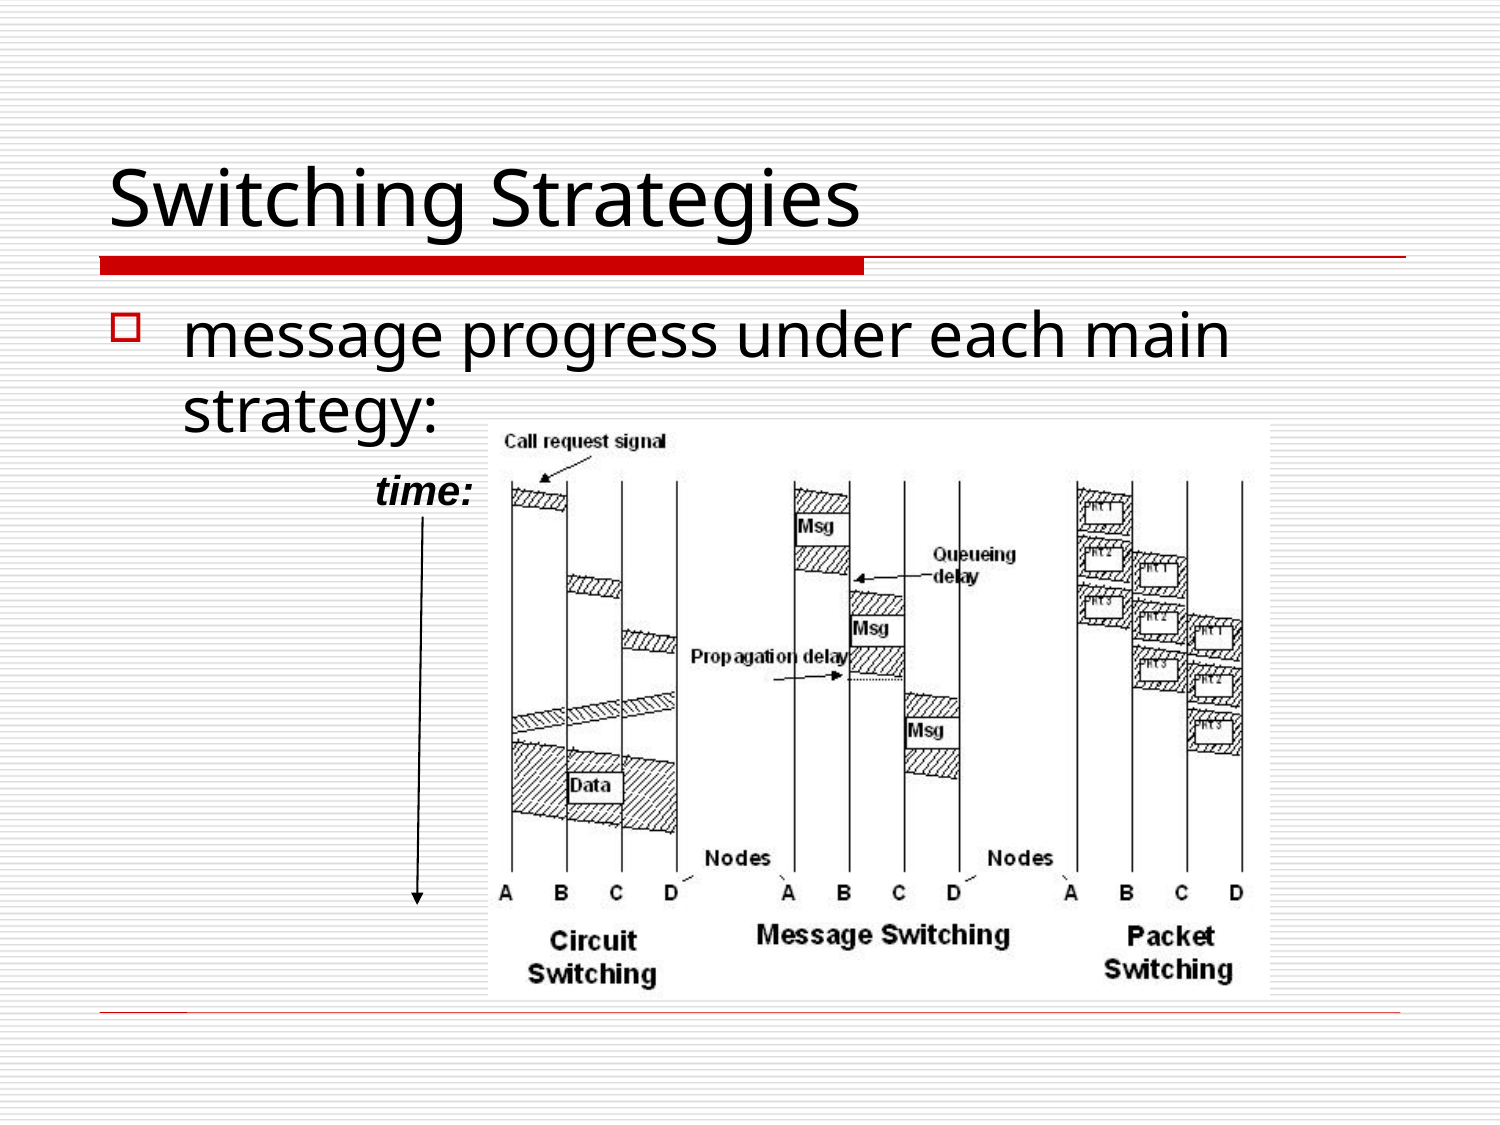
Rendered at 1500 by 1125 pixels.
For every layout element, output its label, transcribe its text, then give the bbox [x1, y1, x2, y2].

text_box time: [360, 456, 490, 522]
title Switching Strategies [94, 50, 1407, 250]
picture [0, 0, 1500, 1125]
list message progress under each main strategy: [92, 287, 1406, 988]
